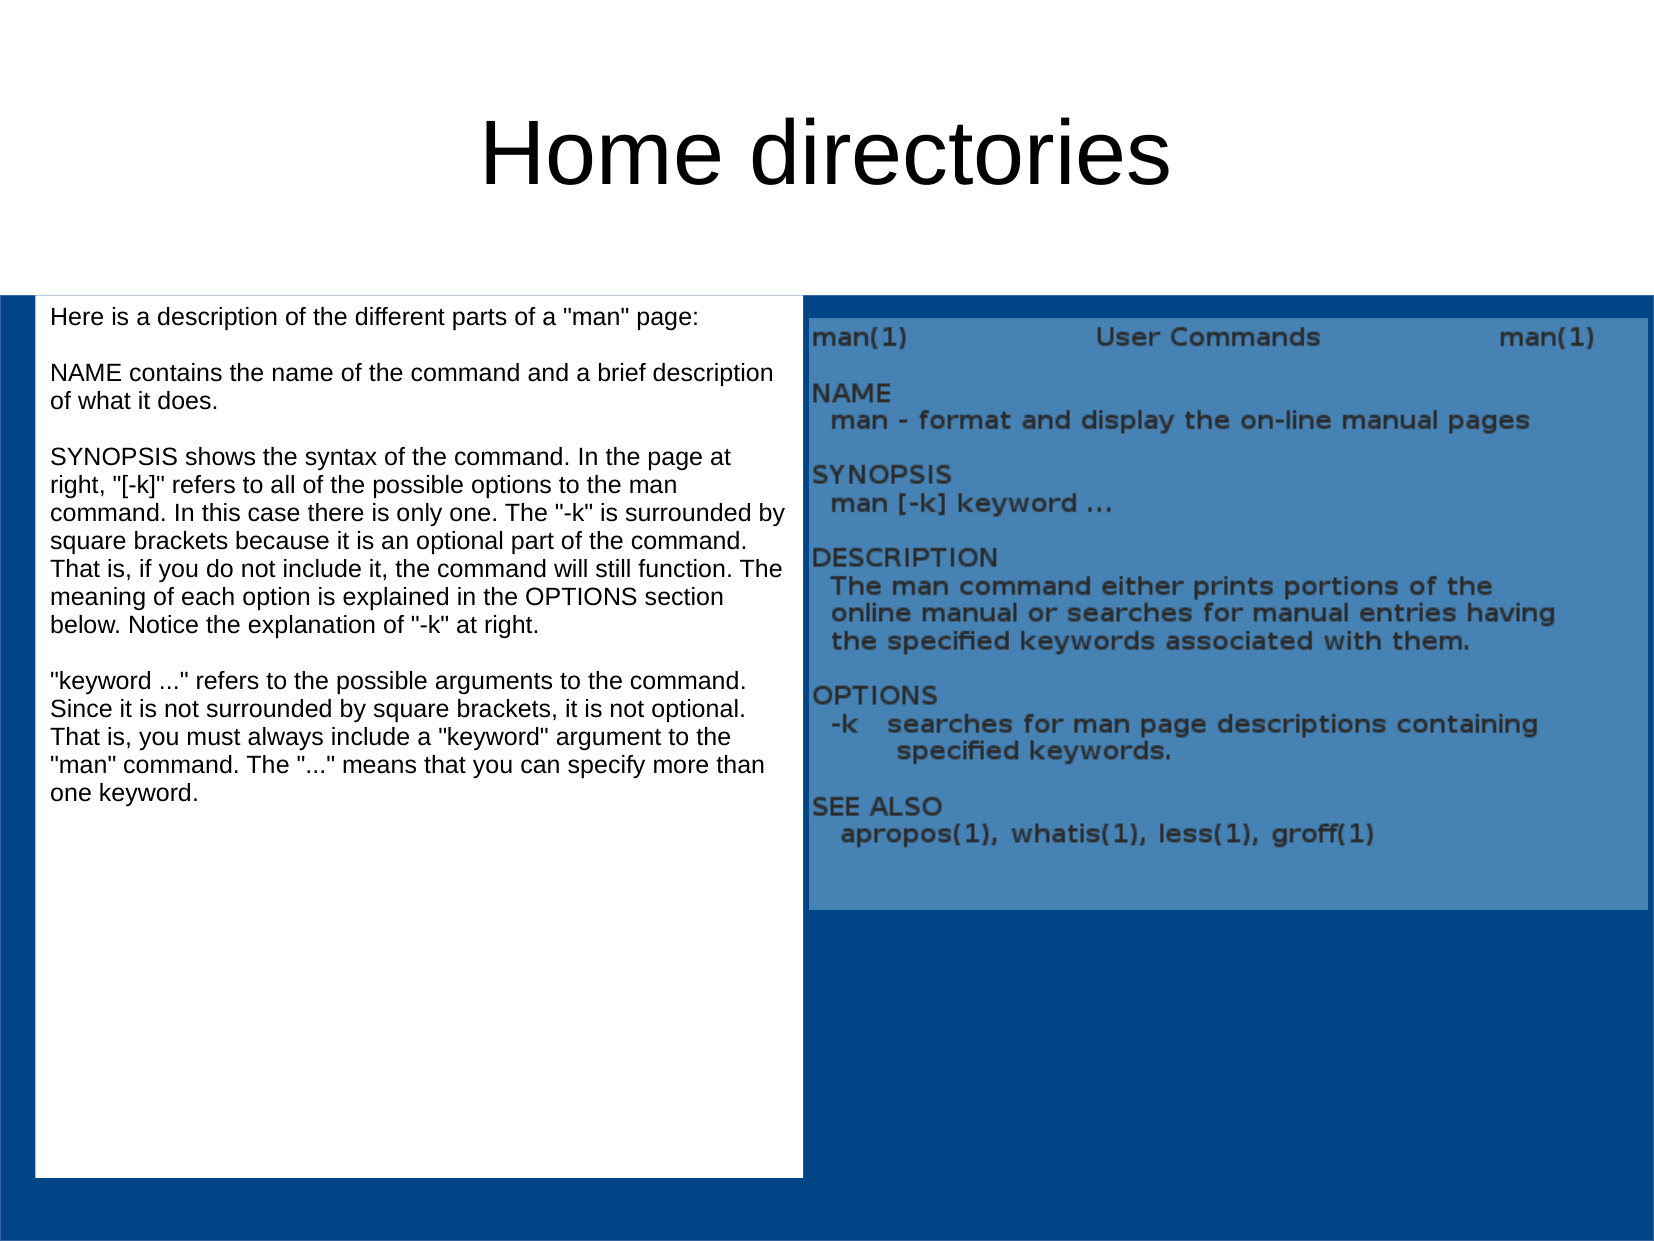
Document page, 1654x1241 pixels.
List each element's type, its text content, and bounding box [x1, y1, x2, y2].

text_box [0, 295, 1654, 1241]
picture [809, 318, 1648, 910]
text_box Here is a description of the different parts of a "man" page: NAME contains the name of the command and a brief description of what it does. SYNOPSIS shows the syntax of the command. In the page at right, "[-k]" refers to all of the possible options to the man command. In this case there is only one. The "-k" is surrounded by square brackets because it is an optional part of the command. That is, if you do not include it, the command will still function. The meaning of each option is explained in the OPTIONS section below. Notice the explanation of "-k" at right. "keyword ..." refers to the possible arguments to the command. Since it is not surrounded by square brackets, it is not optional. That is, you must always include a "keyword" argument to the "man" command. The "..." means that you can specify more than one keyword. [35, 295, 804, 1178]
title Home directories [82, 49, 1571, 257]
